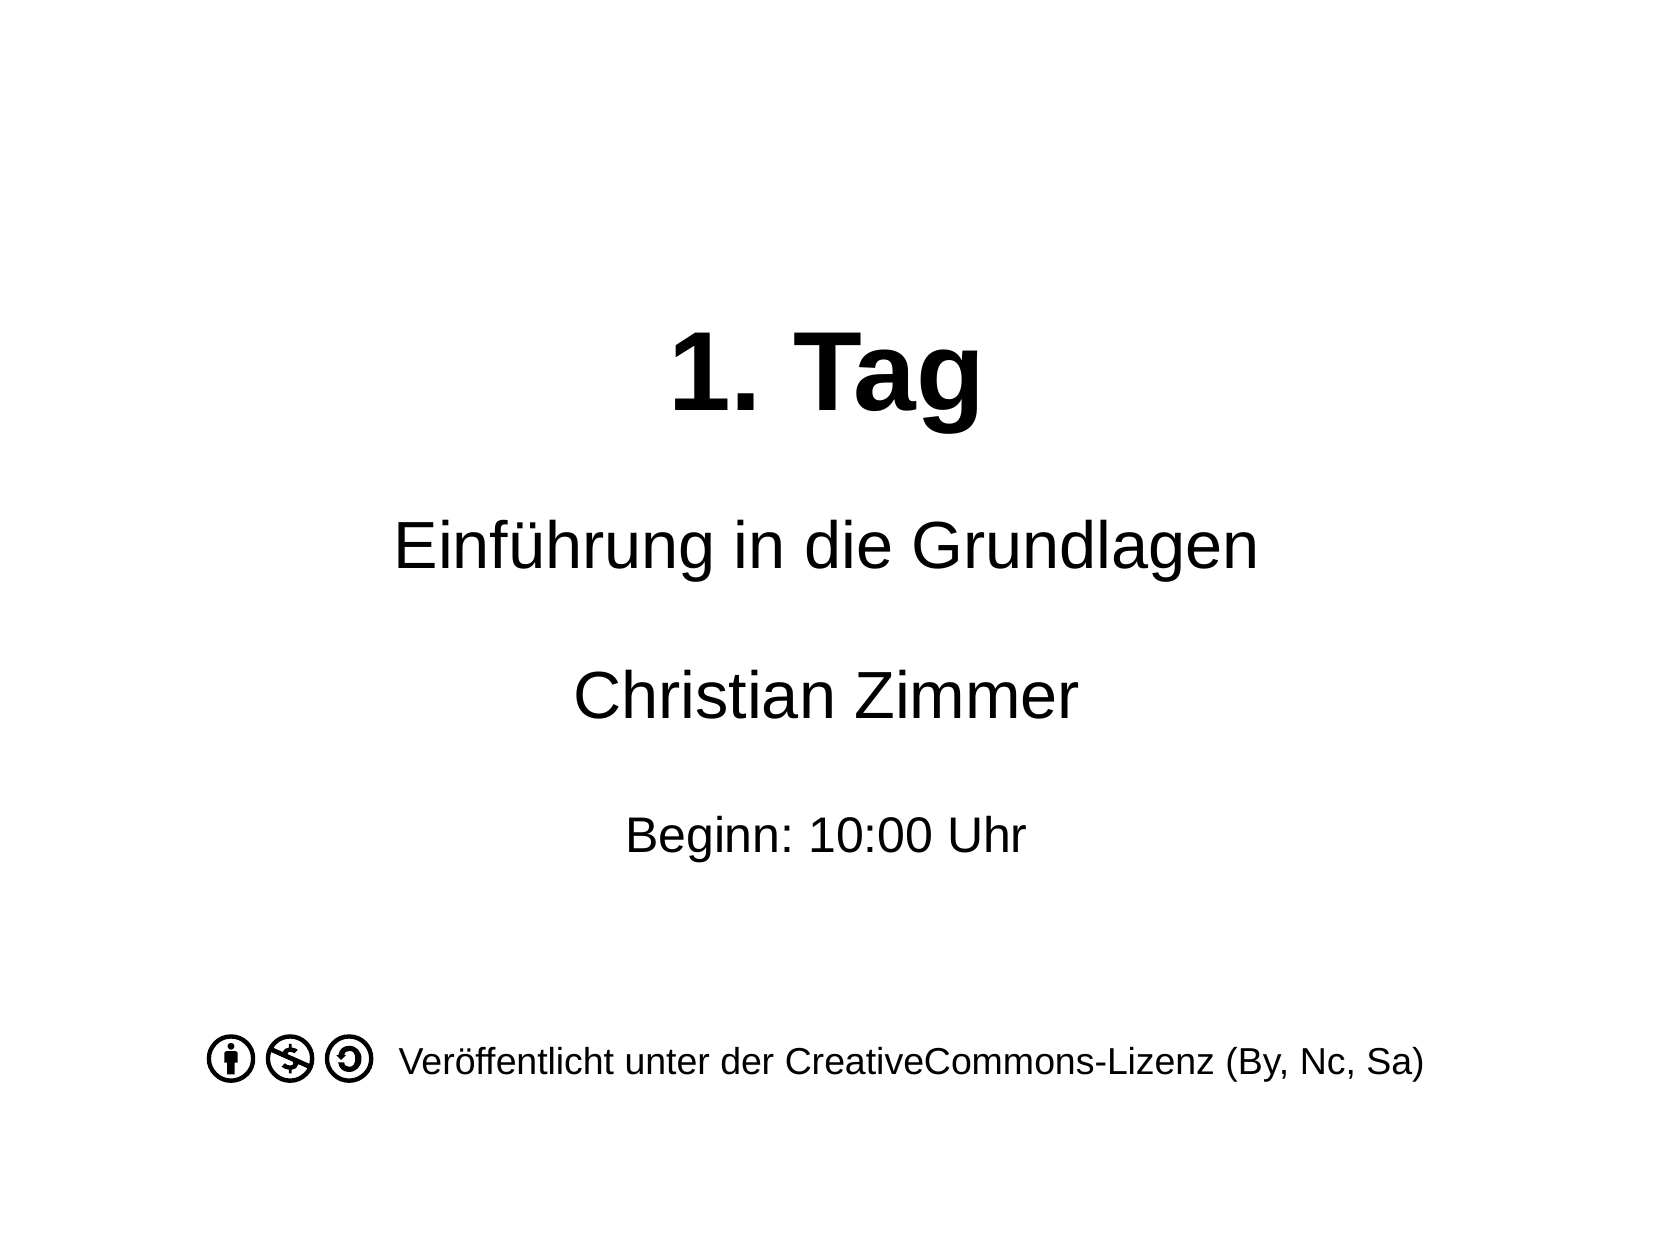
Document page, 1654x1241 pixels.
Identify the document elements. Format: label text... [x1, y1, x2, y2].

picture [324, 1033, 374, 1083]
picture [265, 1033, 315, 1083]
picture [206, 1033, 256, 1083]
subtitle 1. Tag Einführung in die Grundlagen Christian Zimmer Beginn: 10:00 Uhr [82, 49, 1571, 1123]
text_box Veröffentlicht unter der CreativeCommons-Lizenz (By, Nc, Sa) [383, 1033, 1536, 1133]
